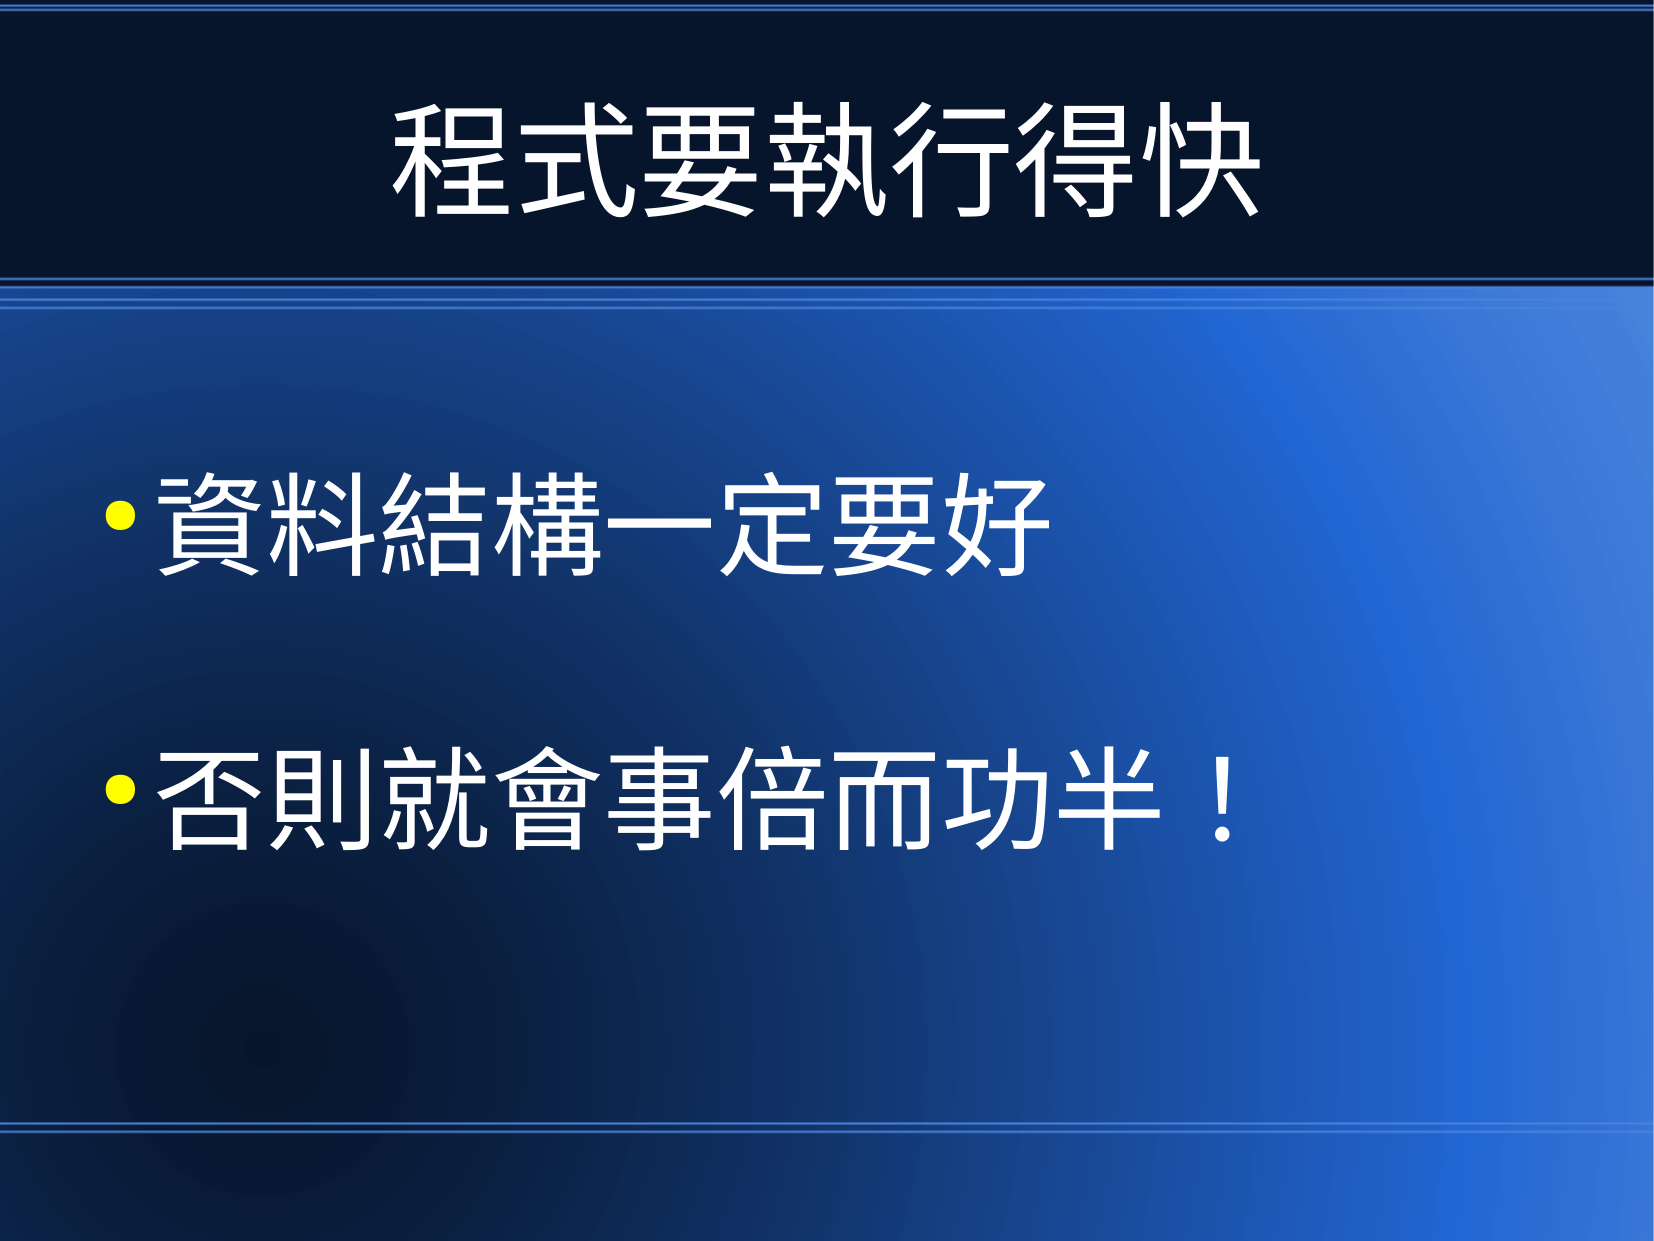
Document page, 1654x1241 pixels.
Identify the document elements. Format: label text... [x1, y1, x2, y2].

list 資料結構一定要好 否則就會事倍而功半！ [82, 355, 1571, 1241]
title 程式要執行得快 [82, 49, 1571, 257]
picture [0, 0, 1654, 1241]
